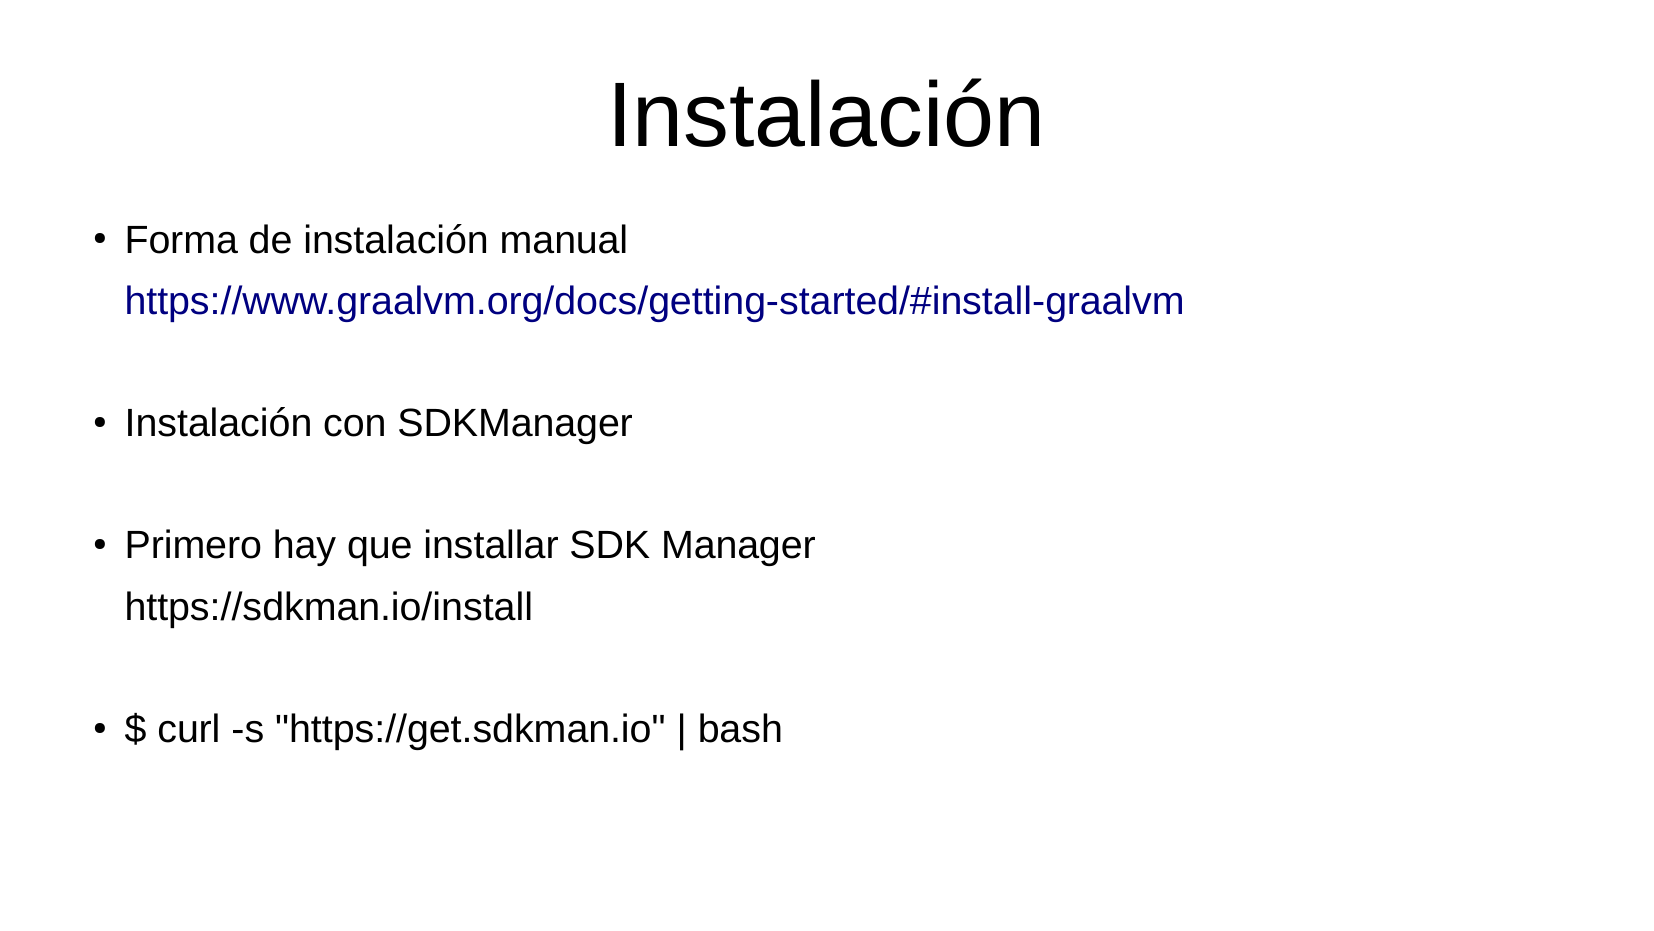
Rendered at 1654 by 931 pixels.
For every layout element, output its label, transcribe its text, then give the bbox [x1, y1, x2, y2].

title Instalación [82, 37, 1571, 193]
list Forma de instalación manual https://www.graalvm.org/docs/getting-started/#install-graalvm Instalación con SDKManager Primero hay que installar SDK Manager https://sdkman.io/install $ curl -s "https://get.sdkman.io" | bash [82, 217, 1571, 758]
